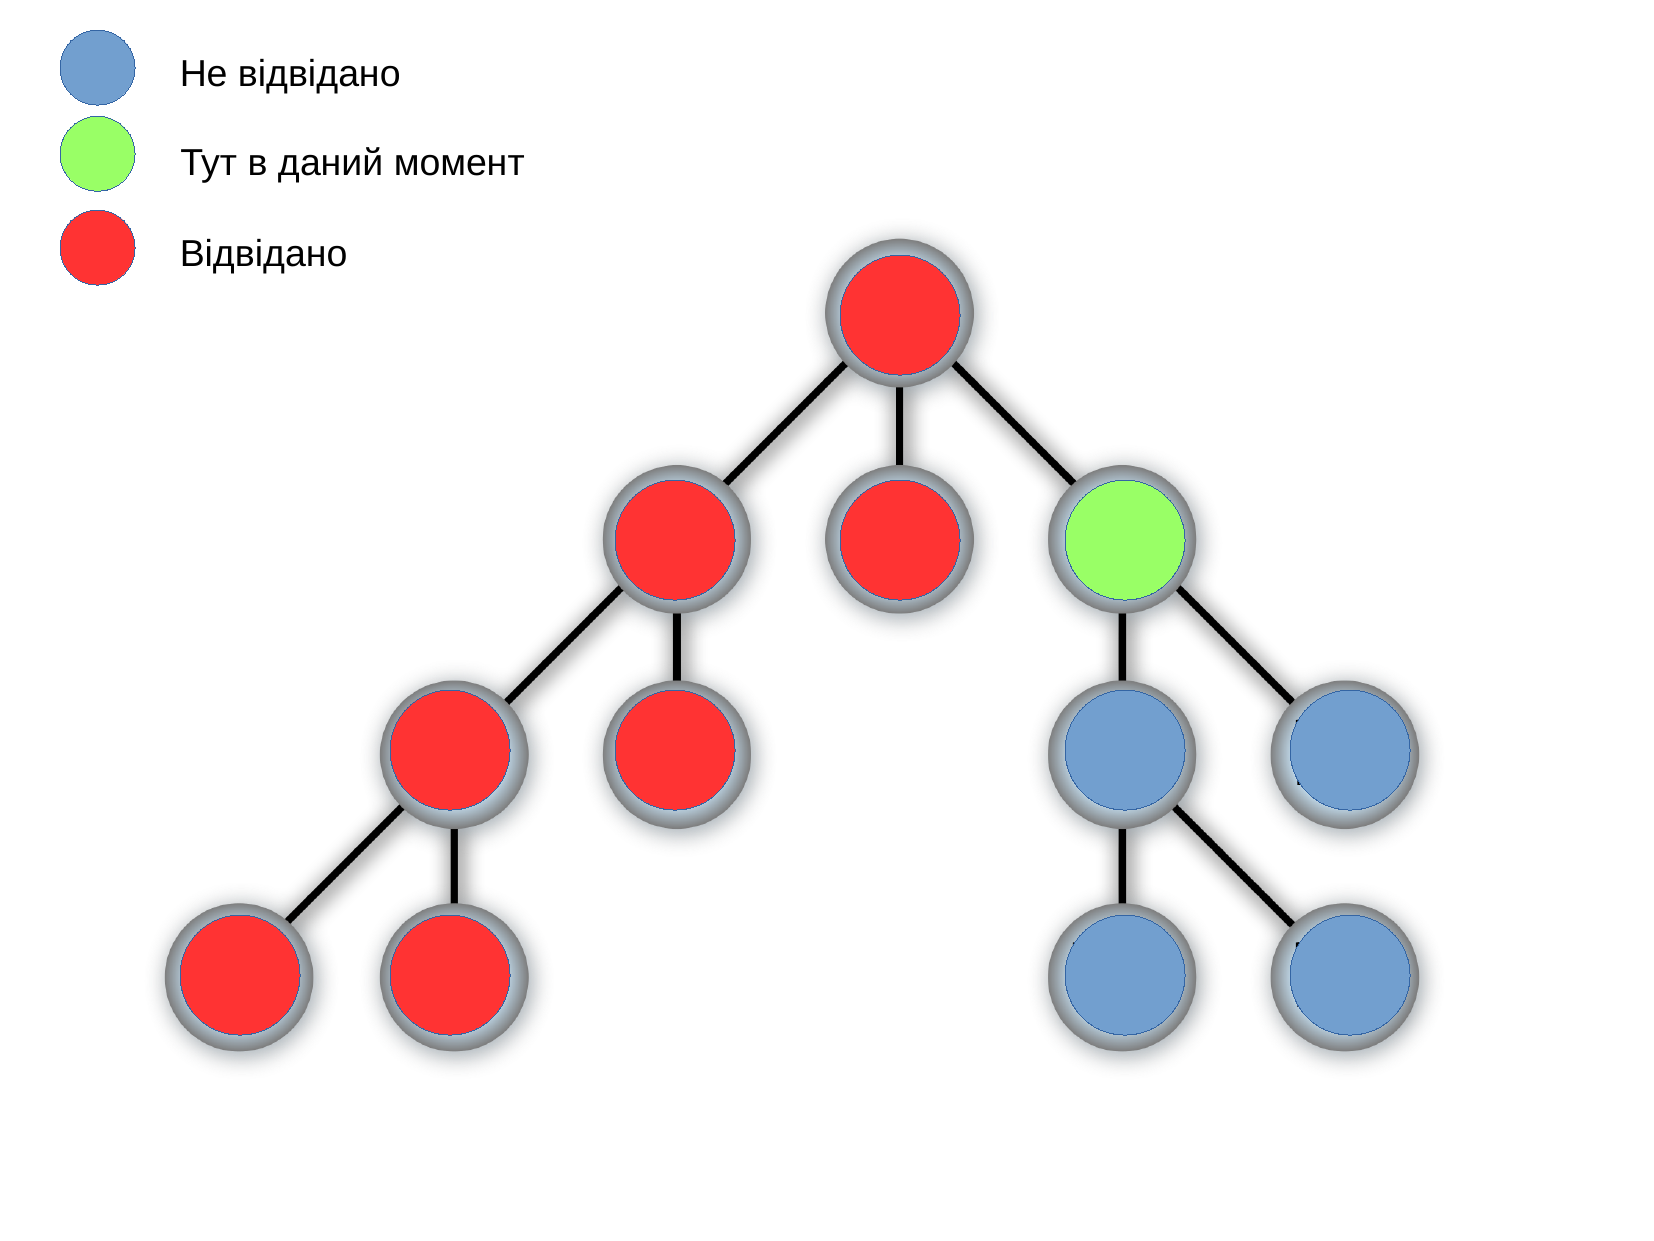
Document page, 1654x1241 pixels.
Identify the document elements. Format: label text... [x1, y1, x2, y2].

text_box [180, 915, 301, 1036]
text_box Відвідано [165, 225, 363, 282]
text_box [1290, 915, 1411, 1036]
text_box Тут в даний момент [165, 134, 541, 192]
text_box [840, 480, 961, 601]
text_box [60, 30, 136, 106]
picture [120, 191, 1530, 1096]
text_box [390, 690, 511, 811]
text_box [1065, 690, 1186, 811]
text_box [840, 255, 961, 376]
text_box [1290, 690, 1411, 811]
text_box [1065, 480, 1186, 601]
text_box [60, 210, 136, 286]
text_box [615, 690, 736, 811]
text_box [390, 915, 511, 1036]
text_box Не відвідано [165, 45, 416, 102]
text_box [1065, 915, 1186, 1036]
text_box [60, 116, 136, 192]
text_box [615, 480, 736, 601]
